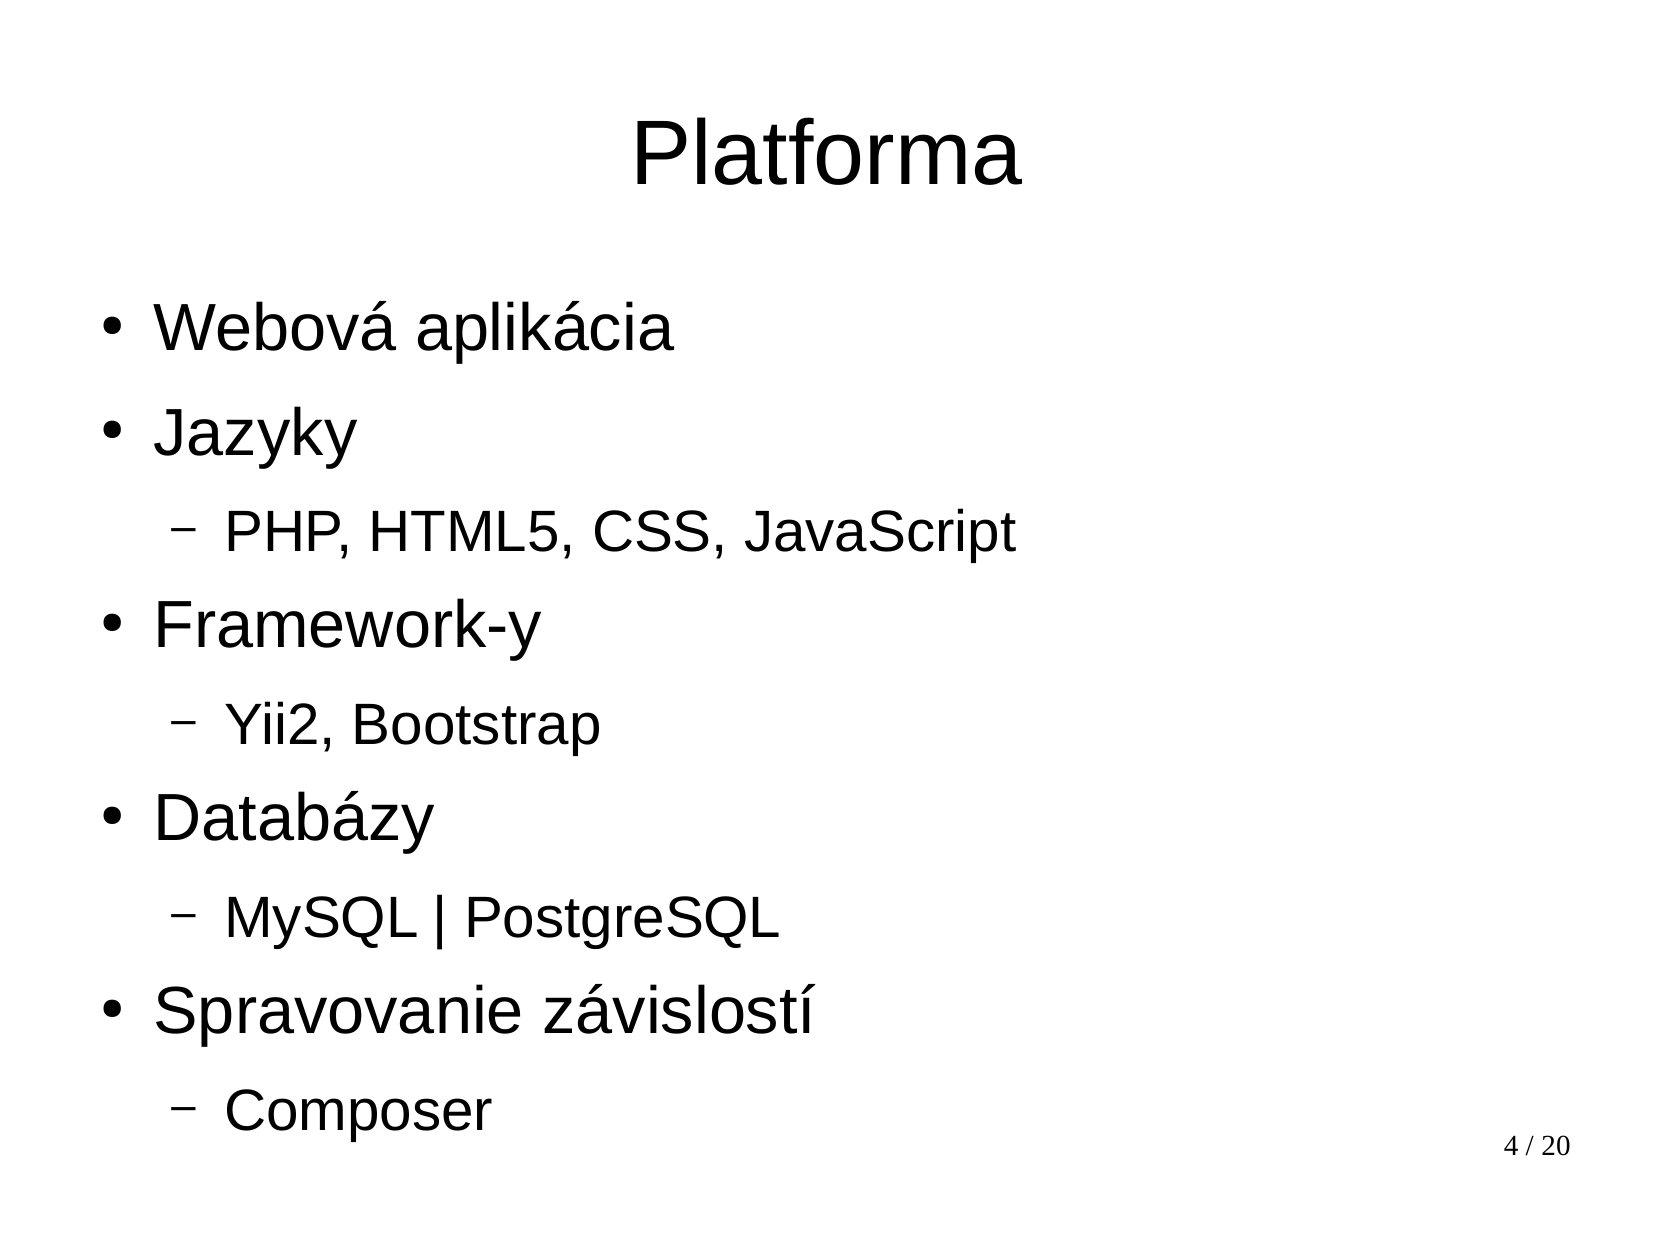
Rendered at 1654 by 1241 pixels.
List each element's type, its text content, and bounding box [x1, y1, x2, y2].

list Webová aplikácia Jazyky PHP, HTML5, CSS, JavaScript Framework-y Yii2, Bootstrap Databázy MySQL | PostgreSQL Spravovanie závislostí Composer [82, 290, 1571, 1164]
title Platforma [82, 49, 1571, 257]
